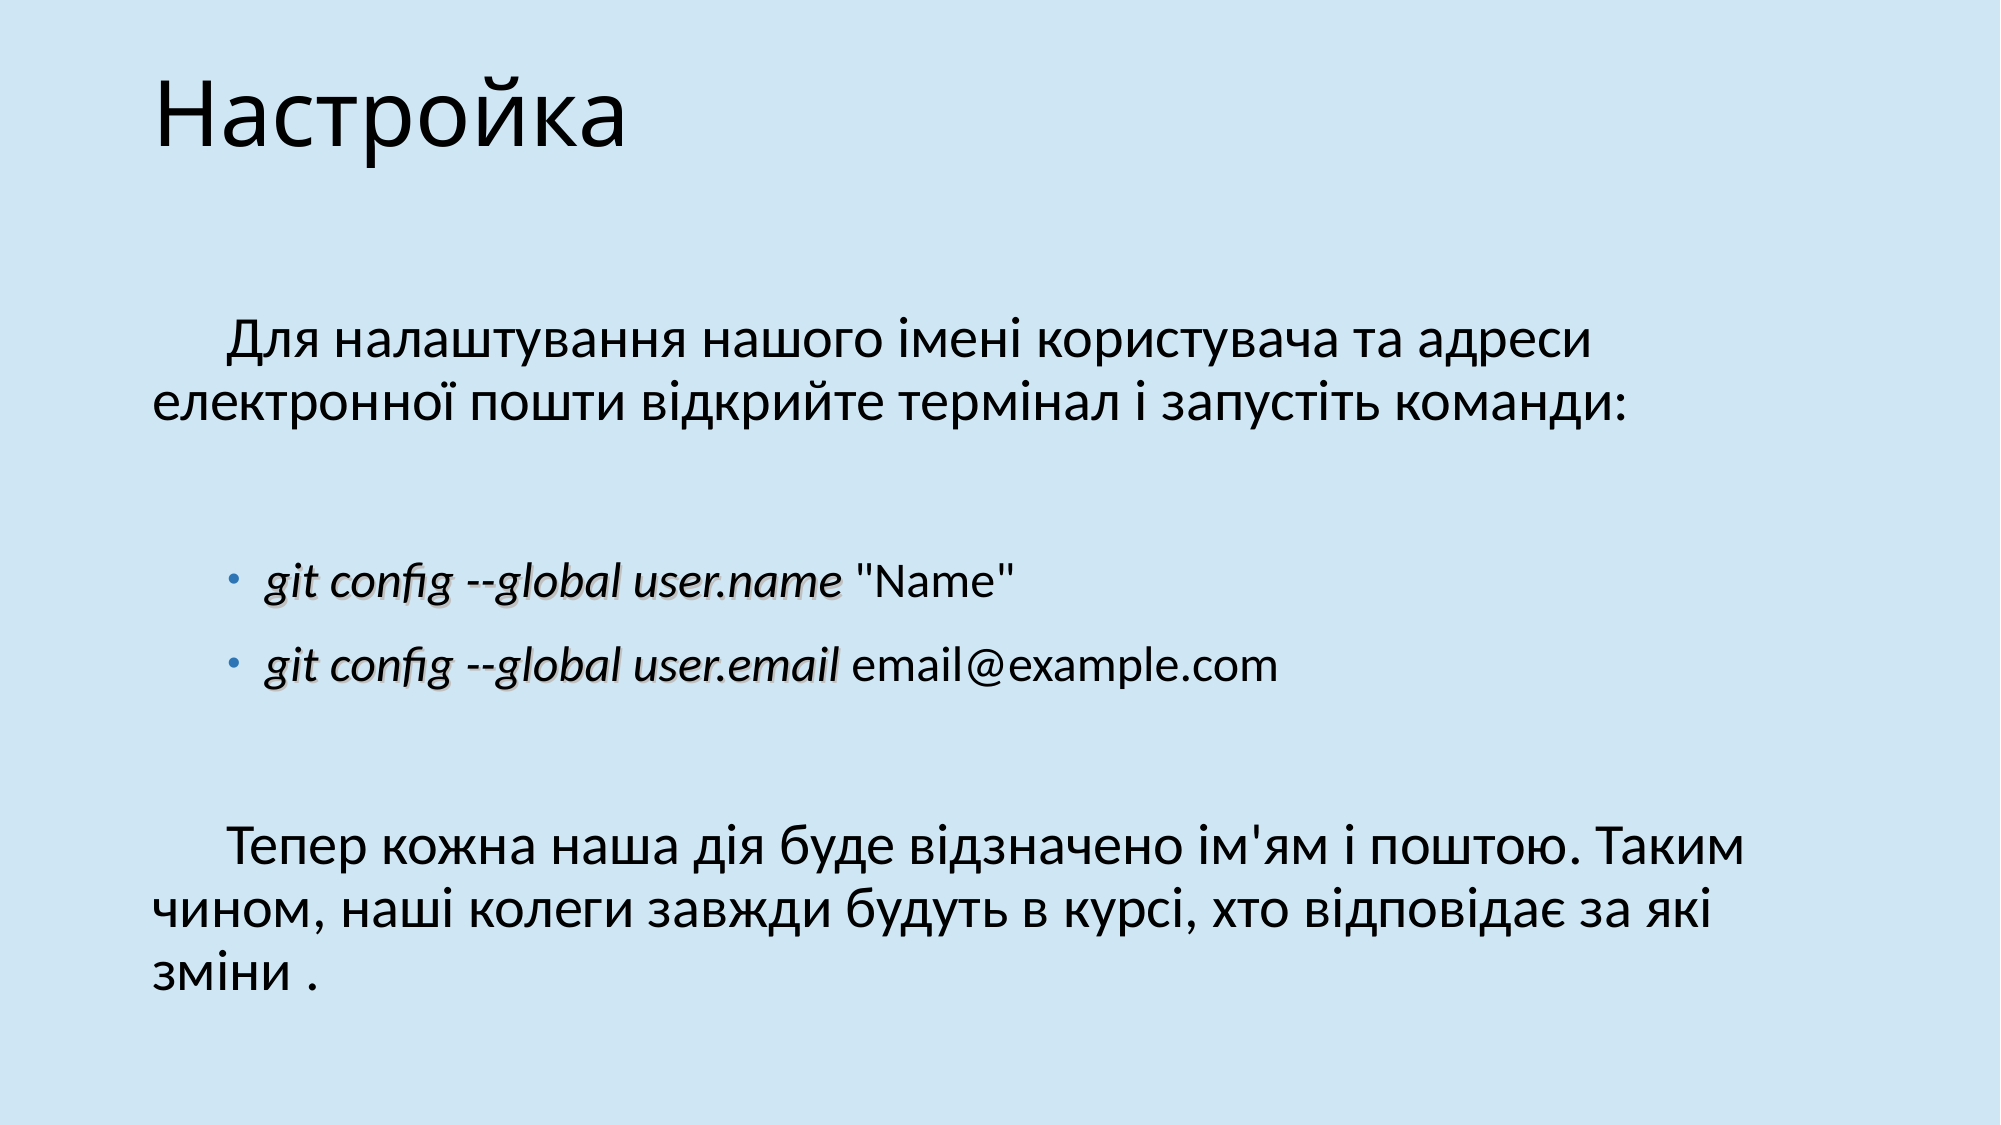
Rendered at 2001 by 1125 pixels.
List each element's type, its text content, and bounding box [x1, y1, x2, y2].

title Настройка [137, 59, 1863, 278]
list Для налаштування нашого імені користувача та адреси електронної пошти відкрийте термінал і запустіть команди: git config --global user.name "Name" git config --global user.email email@example.com Тепер кожна наша дія буде відзначено ім'ям і поштою. Таким чином, наші колеги завжди будуть в курсі, хто відповідає за які зміни . [137, 299, 1863, 1014]
